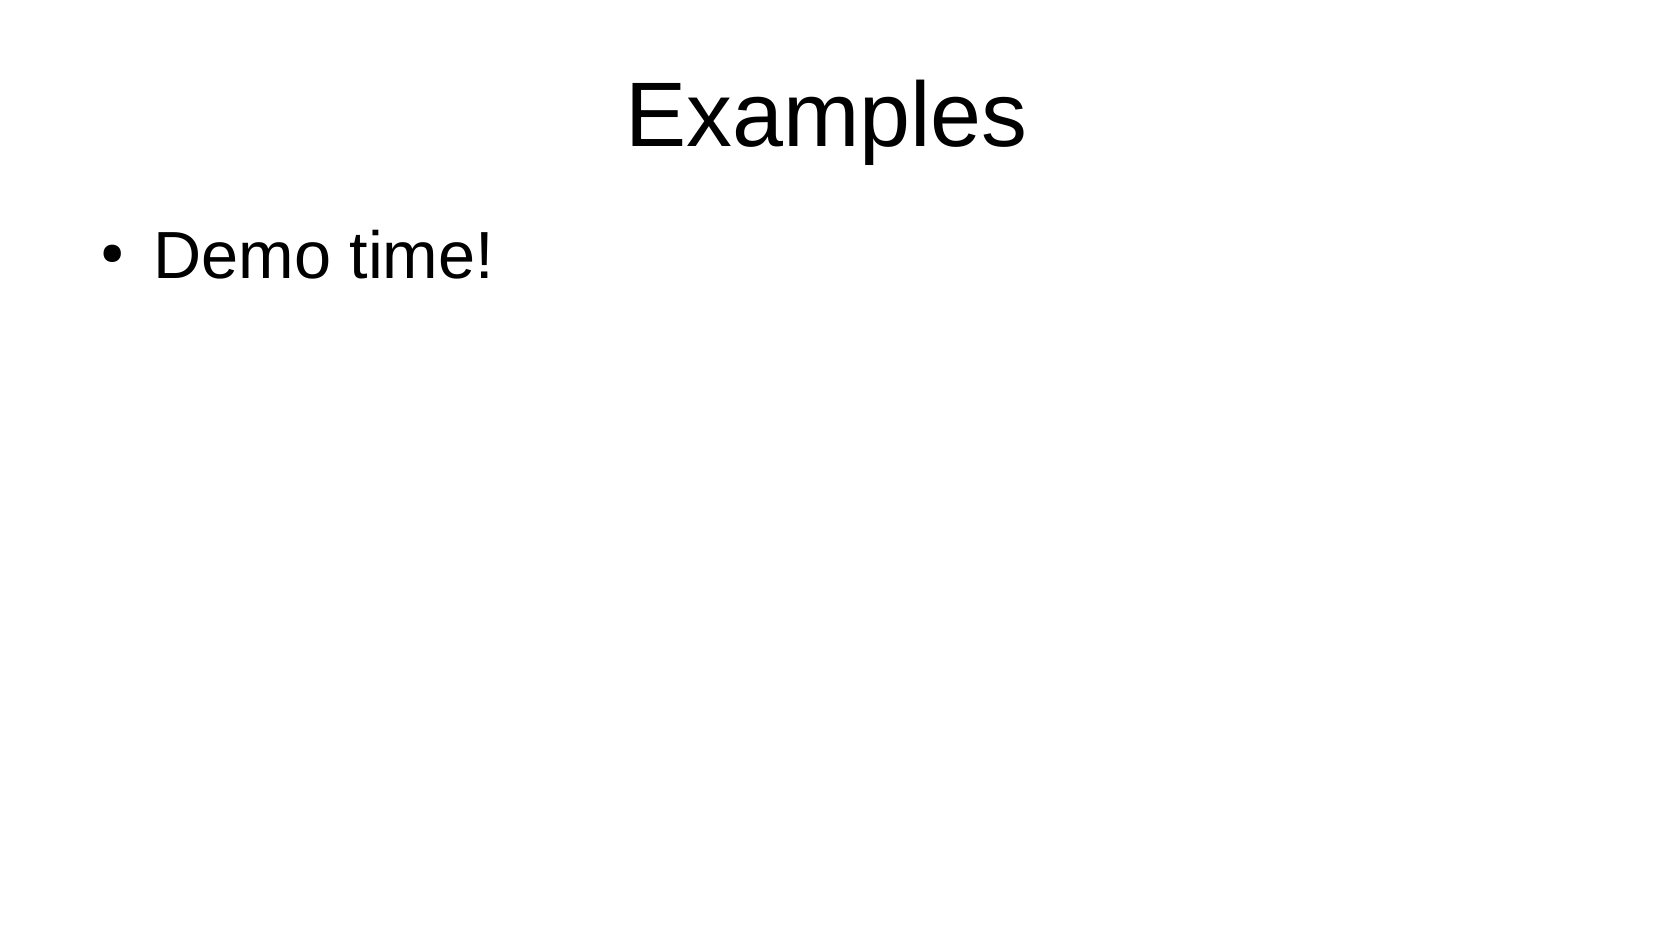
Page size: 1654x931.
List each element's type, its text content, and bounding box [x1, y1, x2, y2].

title Examples [82, 37, 1571, 193]
list Demo time! [82, 217, 1571, 758]
